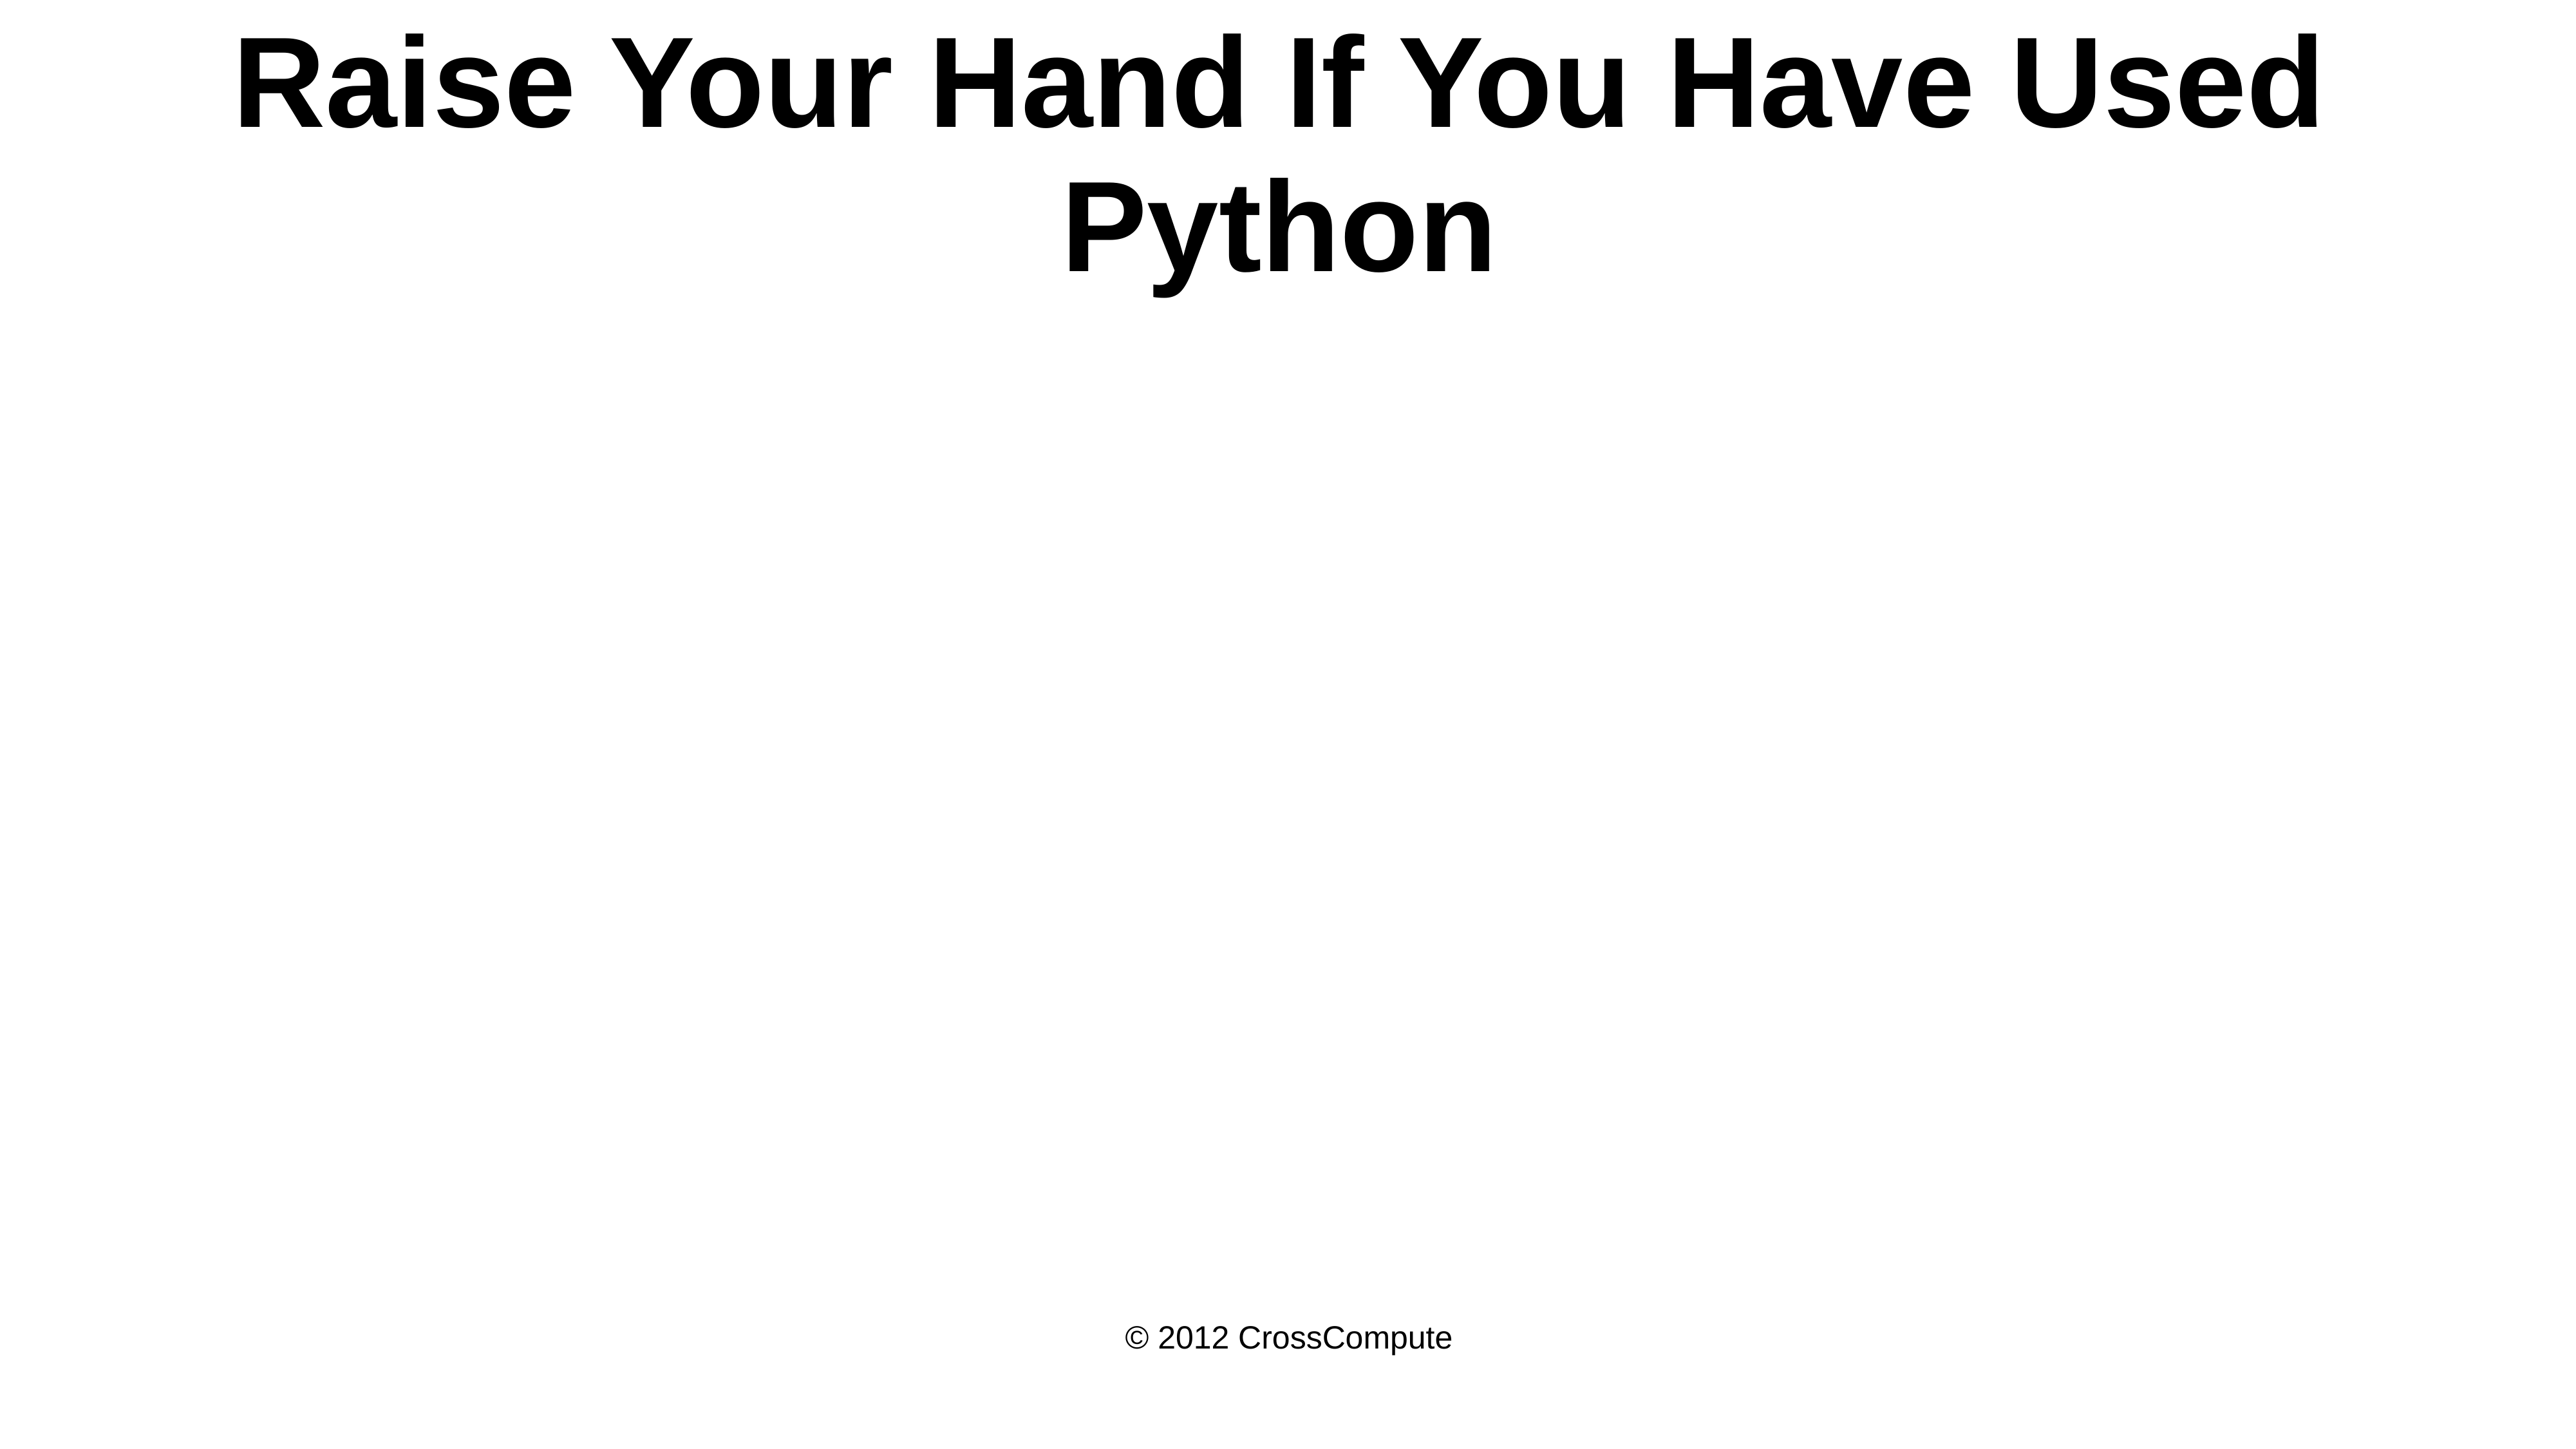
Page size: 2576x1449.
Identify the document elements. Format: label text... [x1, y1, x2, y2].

title Raise Your Hand If You Have Used Python [72, 10, 2488, 299]
